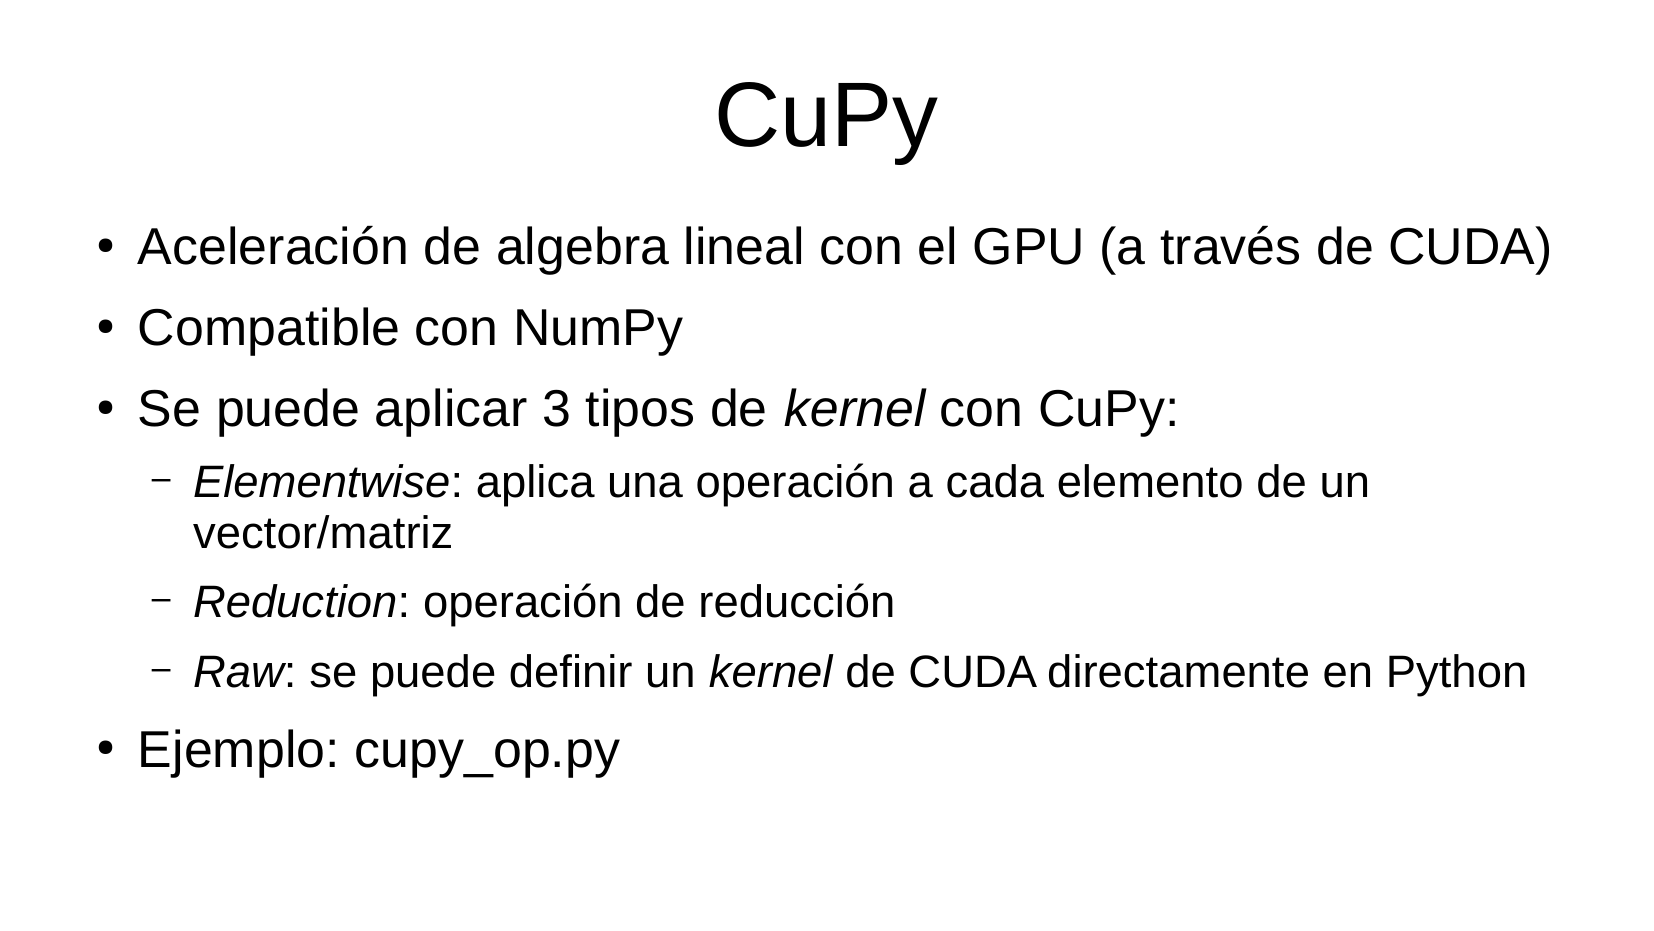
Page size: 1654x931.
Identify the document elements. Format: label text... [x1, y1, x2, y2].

list Aceleración de algebra lineal con el GPU (a través de CUDA) Compatible con NumPy Se puede aplicar 3 tipos de kernel con CuPy: Elementwise: aplica una operación a cada elemento de un vector/matriz Reduction: operación de reducción Raw: se puede definir un kernel de CUDA directamente en Python Ejemplo: cupy_op.py [82, 217, 1571, 841]
title CuPy [82, 37, 1571, 193]
